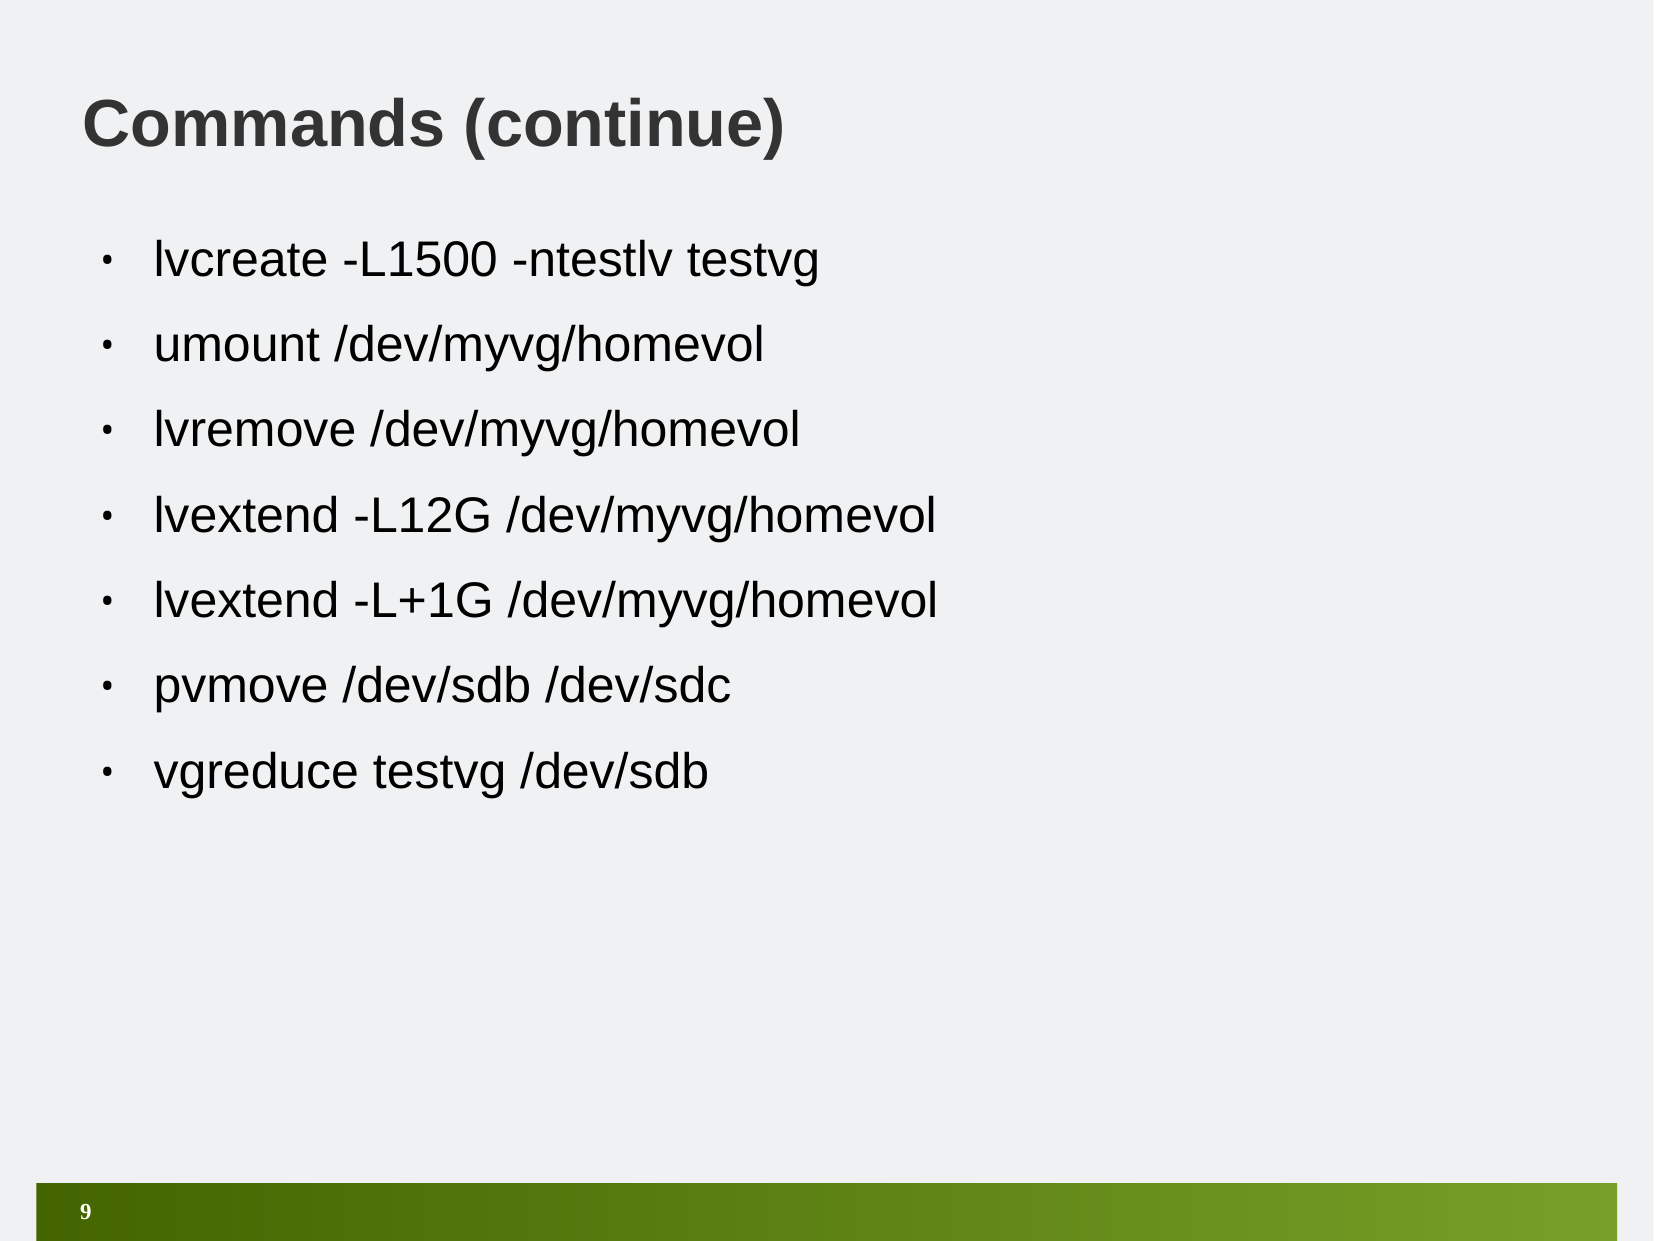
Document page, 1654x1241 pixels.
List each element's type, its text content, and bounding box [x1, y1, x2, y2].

list lvcreate -L1500 -ntestlv testvg umount /dev/myvg/homevol lvremove /dev/myvg/homevol lvextend -L12G /dev/myvg/homevol lvextend -L+1G /dev/myvg/homevol pvmove /dev/sdb /dev/sdc vgreduce testvg /dev/sdb [82, 231, 1571, 1050]
picture [0, 0, 1654, 1241]
title Commands (continue) [82, 49, 1571, 198]
